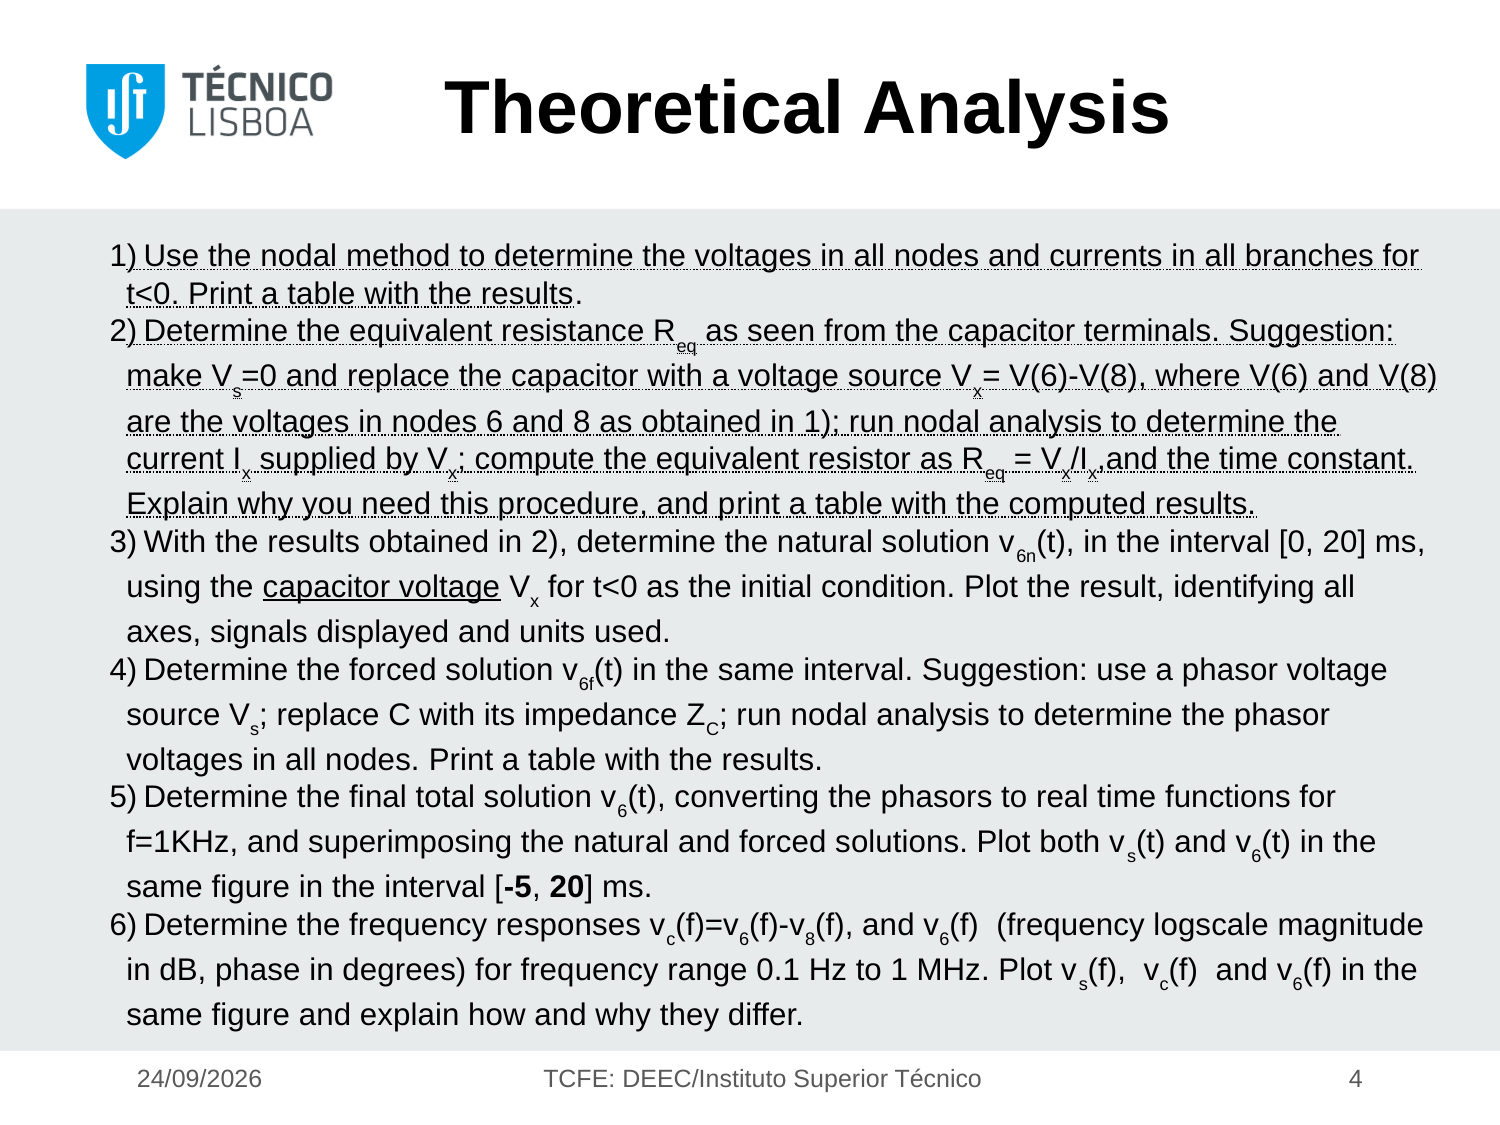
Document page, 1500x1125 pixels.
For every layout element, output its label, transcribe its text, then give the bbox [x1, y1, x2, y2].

title Theoretical Analysis [430, 32, 1461, 176]
picture [0, 0, 1500, 1125]
list Use the nodal method to determine the voltages in all nodes and currents in all branches for t<0. Print a table with the results. Determine the equivalent resistance Req as seen from the capacitor terminals. Suggestion: make Vs=0 and replace the capacitor with a voltage source Vx= V(6)-V(8), where V(6) and V(8) are the voltages in nodes 6 and 8 as obtained in 1); run nodal analysis to determine the current Ix supplied by Vx; compute the equivalent resistor as Req = Vx/Ix,and the time constant. Explain why you need this procedure, and print a table with the computed results. With the results obtained in 2), determine the natural solution v6n(t), in the interval [0, 20] ms, using the capacitor voltage Vx for t<0 as the initial condition. Plot the result, identifying all axes, signals displayed and units used. Determine the forced solution v6f(t) in the same interval. Suggestion: use a phasor voltage source Vs; replace C with its impedance ZC; run nodal analysis to determine the phasor voltages in all nodes. Print a table with the results. Determine the final total solution v6(t), converting the phasors to real time functions for f=1KHz, and superimposing the natural and forced solutions. Plot both vs(t) and v6(t) in the same figure in the interval [-5, 20] ms. Determine the frequency responses vc(f)=v6(f)-v8(f), and v6(f) (frequency logscale magnitude in dB, phase in degrees) for frequency range 0.1 Hz to 1 MHz. Plot vs(f), vc(f) and v6(f) in the same figure and explain how and why they differ. [94, 227, 1455, 1072]
